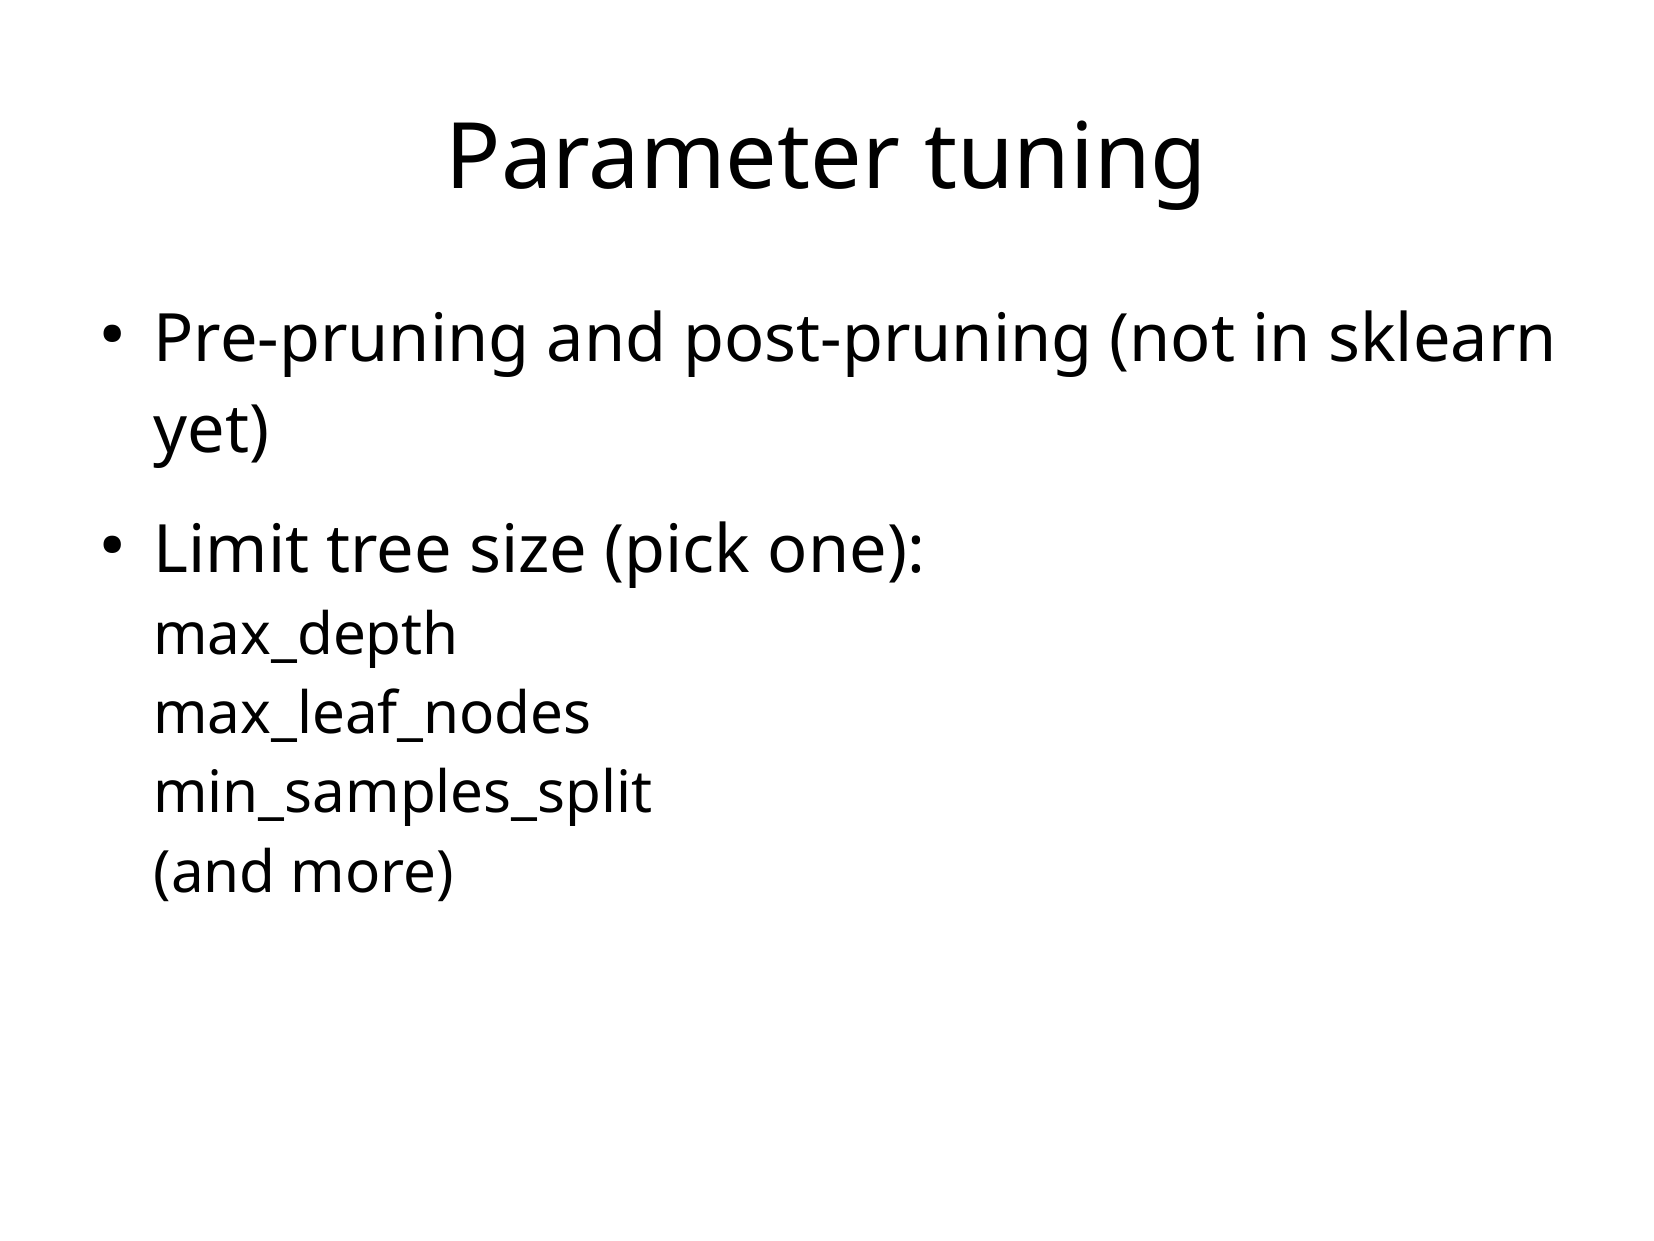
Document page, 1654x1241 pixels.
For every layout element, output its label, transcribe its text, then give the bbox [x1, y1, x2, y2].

list Pre-pruning and post-pruning (not in sklearn yet) Limit tree size (pick one): max_depth max_leaf_nodes min_samples_split (and more) [82, 290, 1571, 1010]
title Parameter tuning [82, 49, 1571, 257]
